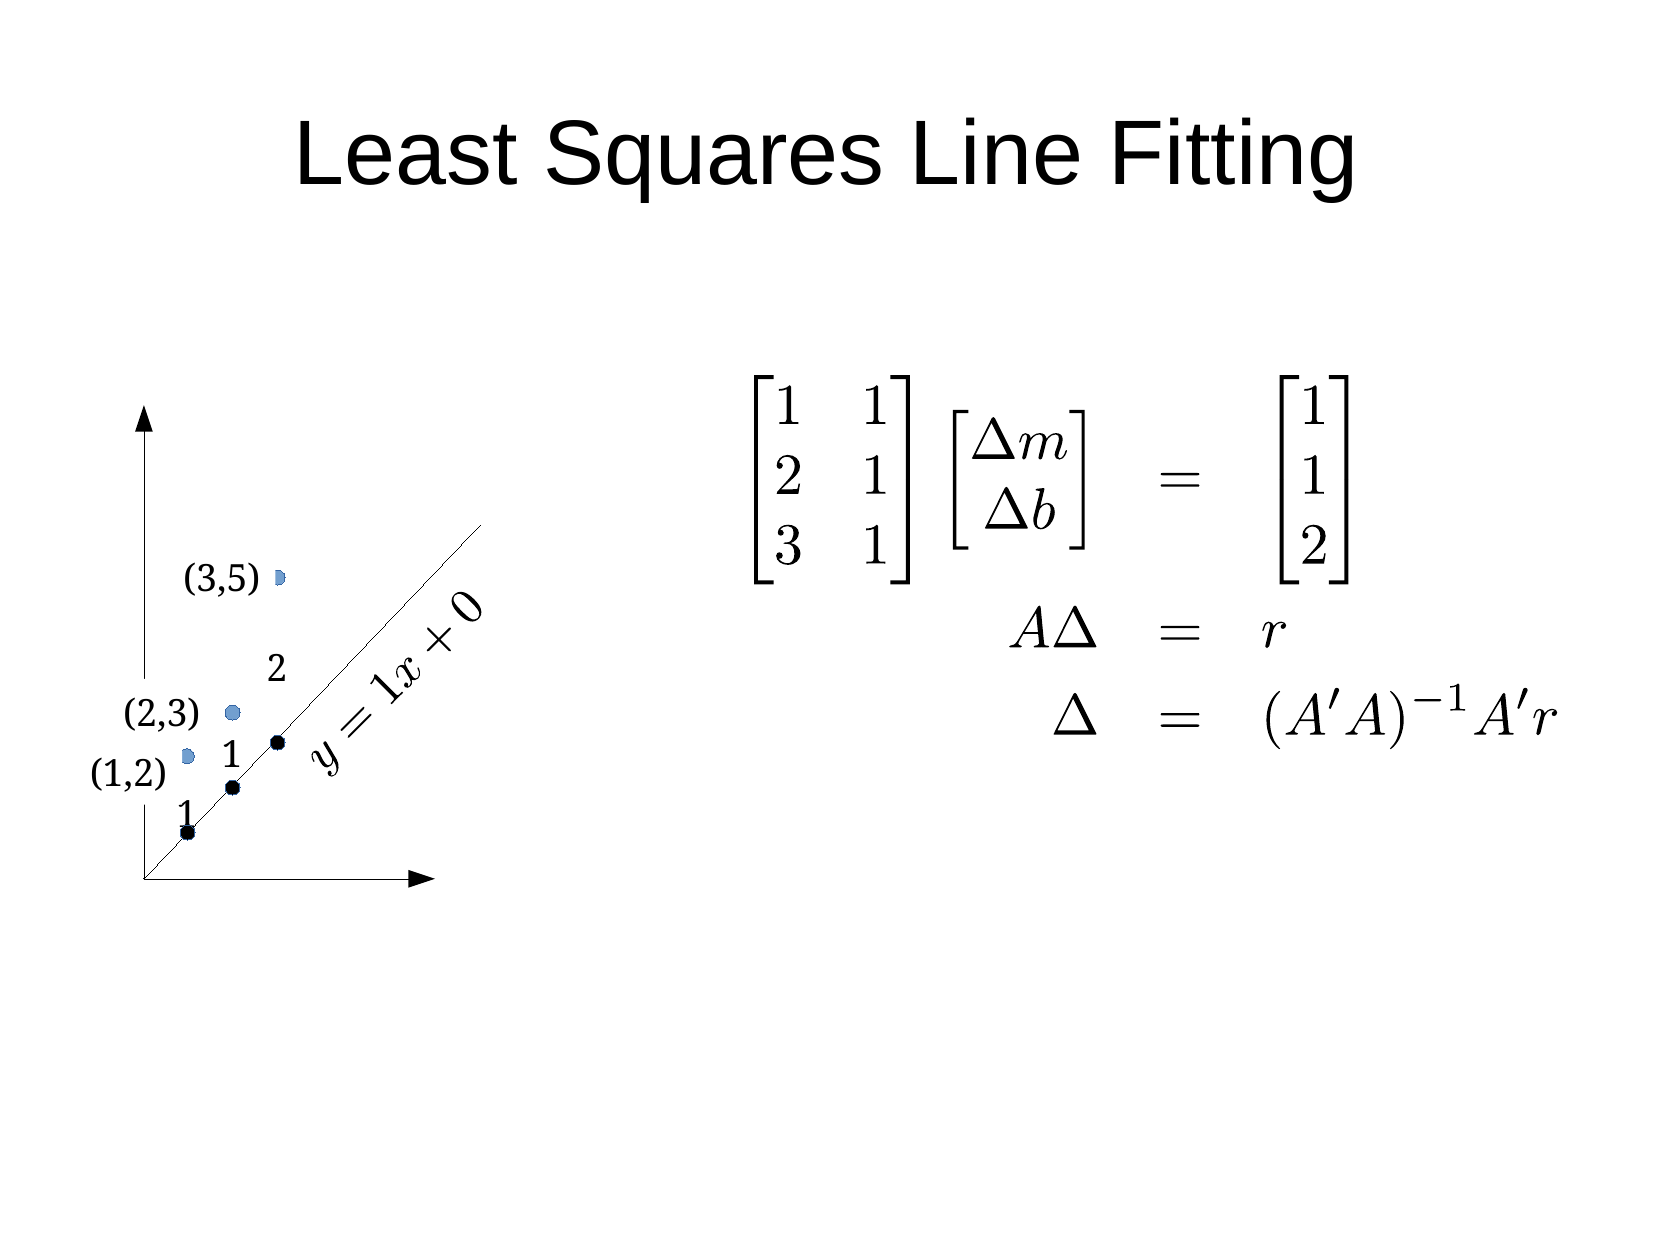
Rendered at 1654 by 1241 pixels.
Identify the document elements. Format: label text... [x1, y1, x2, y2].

text_box [225, 705, 241, 721]
text_box [270, 735, 286, 751]
text_box (3,5) [168, 543, 271, 601]
text_box [300, 586, 494, 781]
text_box 1 [161, 780, 211, 837]
text_box [225, 780, 241, 796]
text_box [183, 748, 195, 764]
text_box 2 [251, 633, 301, 691]
text_box 1 [206, 720, 256, 777]
text_box [180, 825, 196, 841]
text_box [276, 570, 286, 586]
text_box (1,2) [75, 738, 177, 796]
title Least Squares Line Fitting [82, 49, 1571, 257]
text_box (2,3) [108, 678, 211, 736]
text_box [735, 375, 1560, 750]
